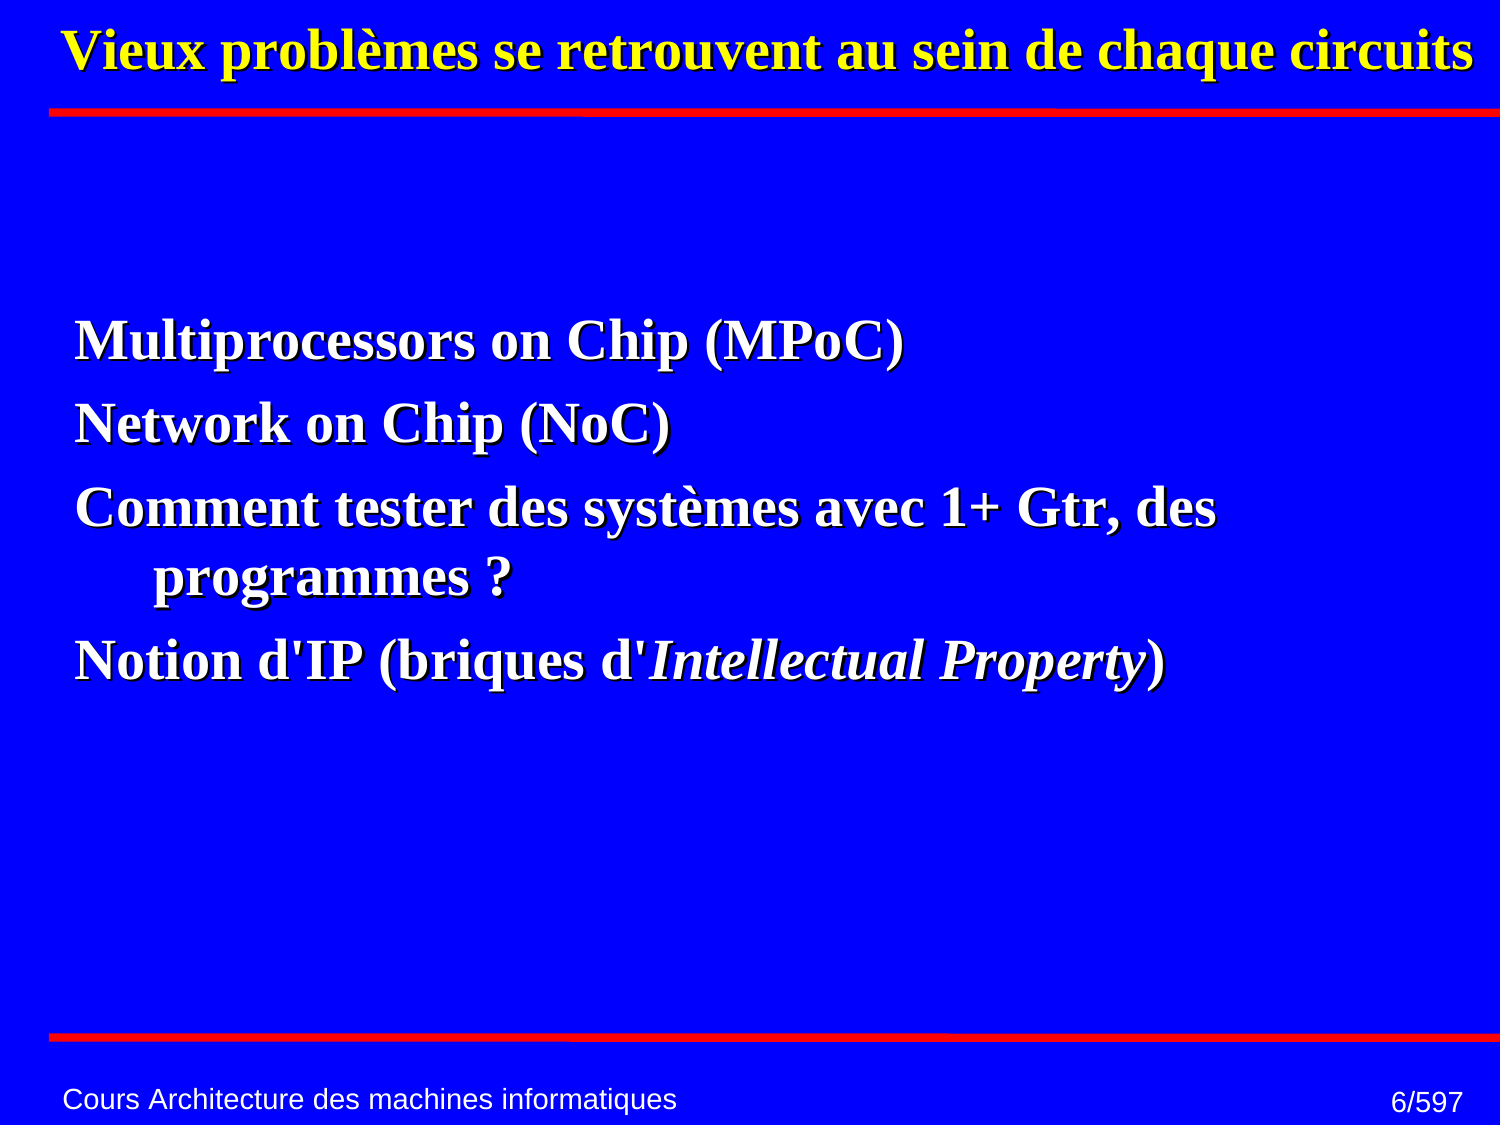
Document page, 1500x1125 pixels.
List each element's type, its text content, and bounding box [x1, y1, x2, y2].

list Multiprocessors on Chip (MPoC) Network on Chip (NoC) Comment tester des systèmes avec 1+ Gtr, des programmes ? Notion d'IP (briques d'Intellectual Property) [59, 295, 1447, 857]
title Vieux problèmes se retrouvent au sein de chaque circuits [29, 0, 1500, 89]
